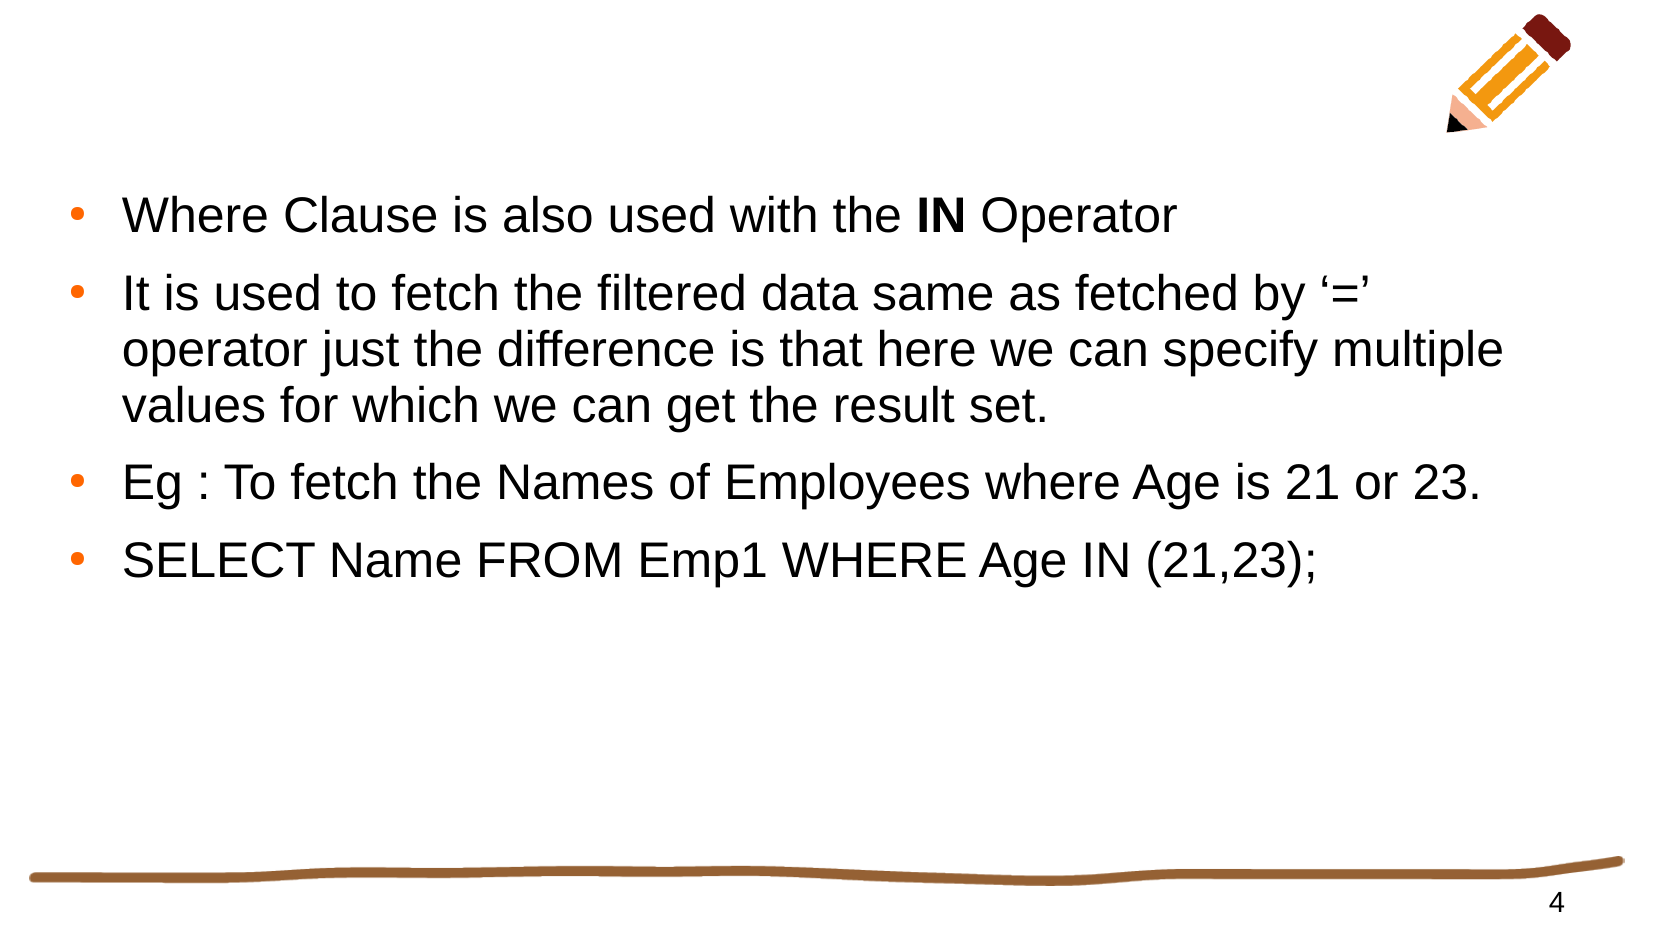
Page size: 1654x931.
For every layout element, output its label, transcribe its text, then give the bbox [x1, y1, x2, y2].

picture [29, 856, 1625, 886]
list Where Clause is also used with the IN Operator It is used to fetch the filtered data same as fetched by ‘=’ operator just the difference is that here we can specify multiple values for which we can get the result set. Eg : To fetch the Names of Employees where Age is 21 or 23. SELECT Name FROM Emp1 WHERE Age IN (21,23); [51, 187, 1538, 826]
picture [1446, 14, 1571, 133]
